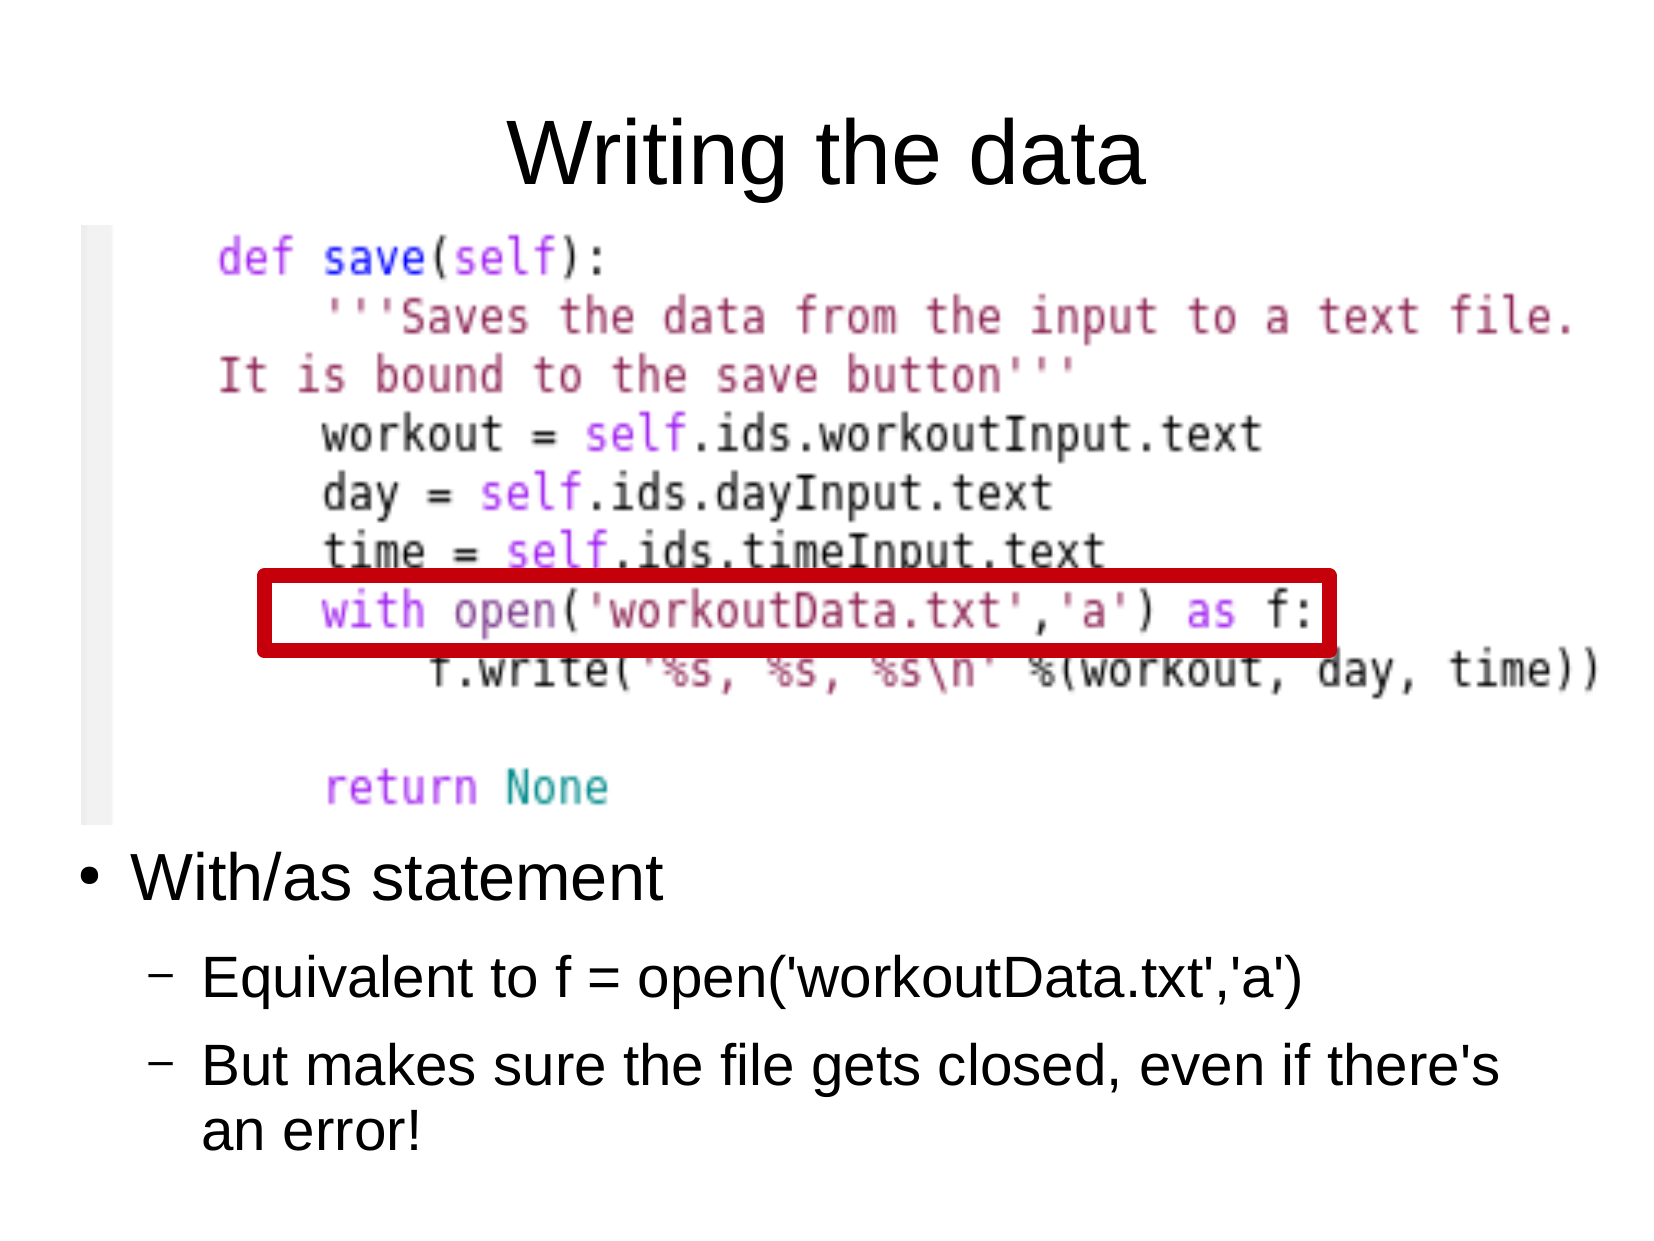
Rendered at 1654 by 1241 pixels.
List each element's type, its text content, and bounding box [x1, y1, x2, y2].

title Writing the data [82, 49, 1571, 225]
list With/as statement Equivalent to f = open('workoutData.txt','a') But makes sure the file gets closed, even if there's an error! [60, 840, 1549, 1216]
picture [81, 225, 1642, 826]
